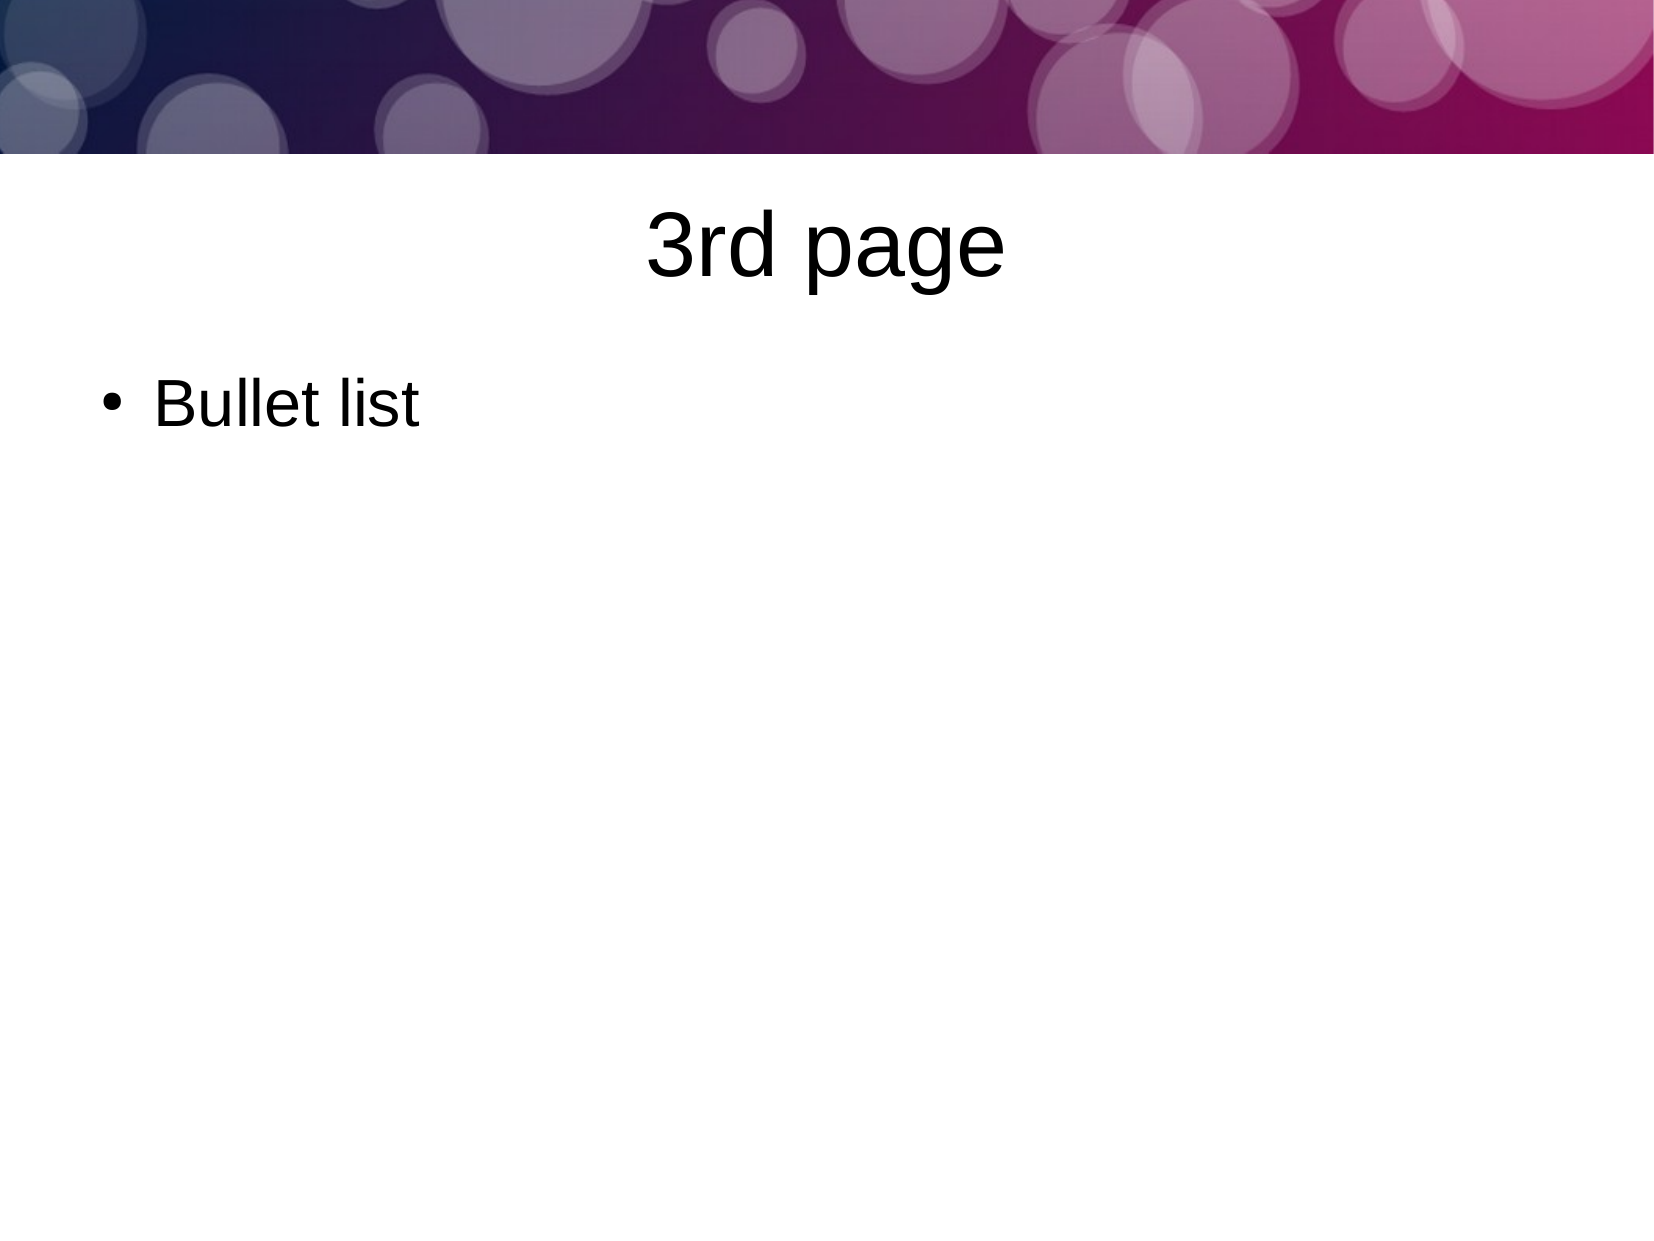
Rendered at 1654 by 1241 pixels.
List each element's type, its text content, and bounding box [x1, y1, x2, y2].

list Bullet list [82, 366, 1571, 1087]
picture [0, 0, 1654, 154]
title 3rd page [82, 159, 1571, 331]
